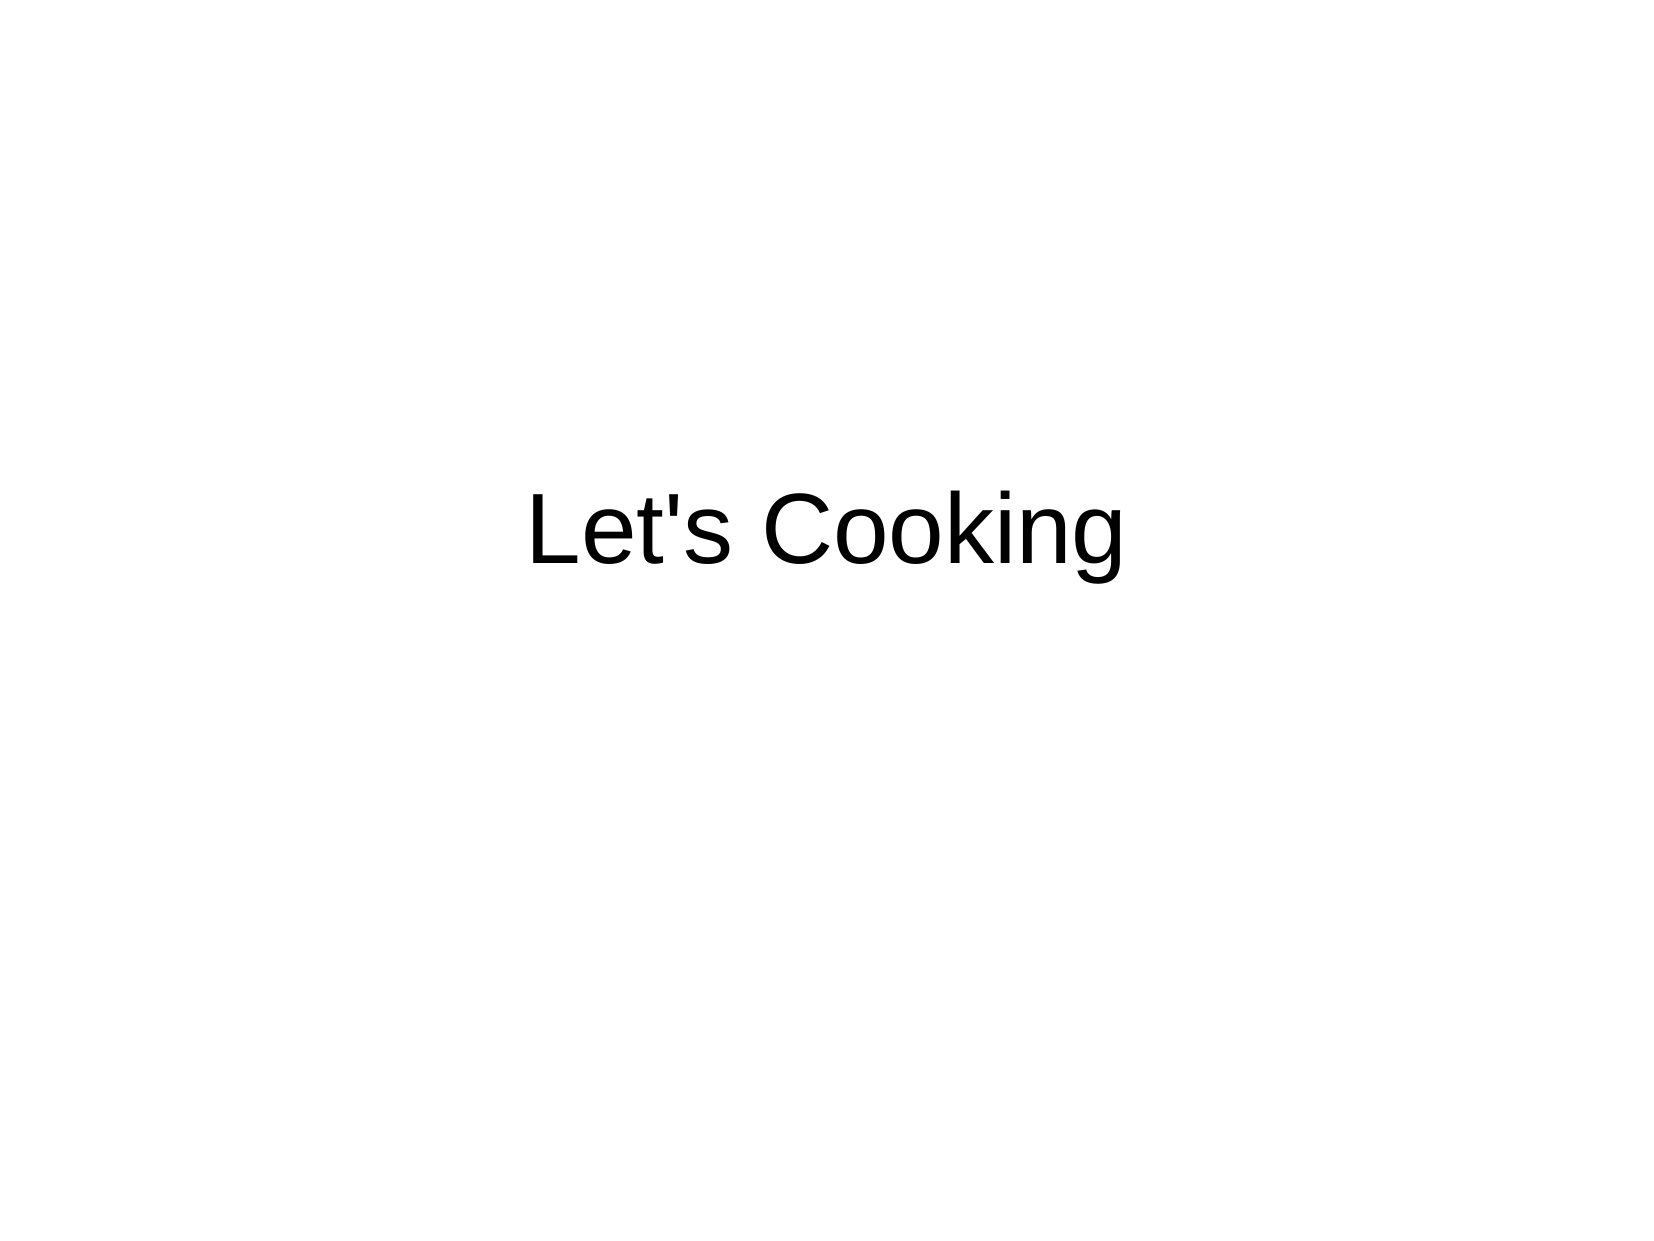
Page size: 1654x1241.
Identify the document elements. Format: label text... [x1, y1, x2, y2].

subtitle Let's Cooking [82, 49, 1571, 1010]
